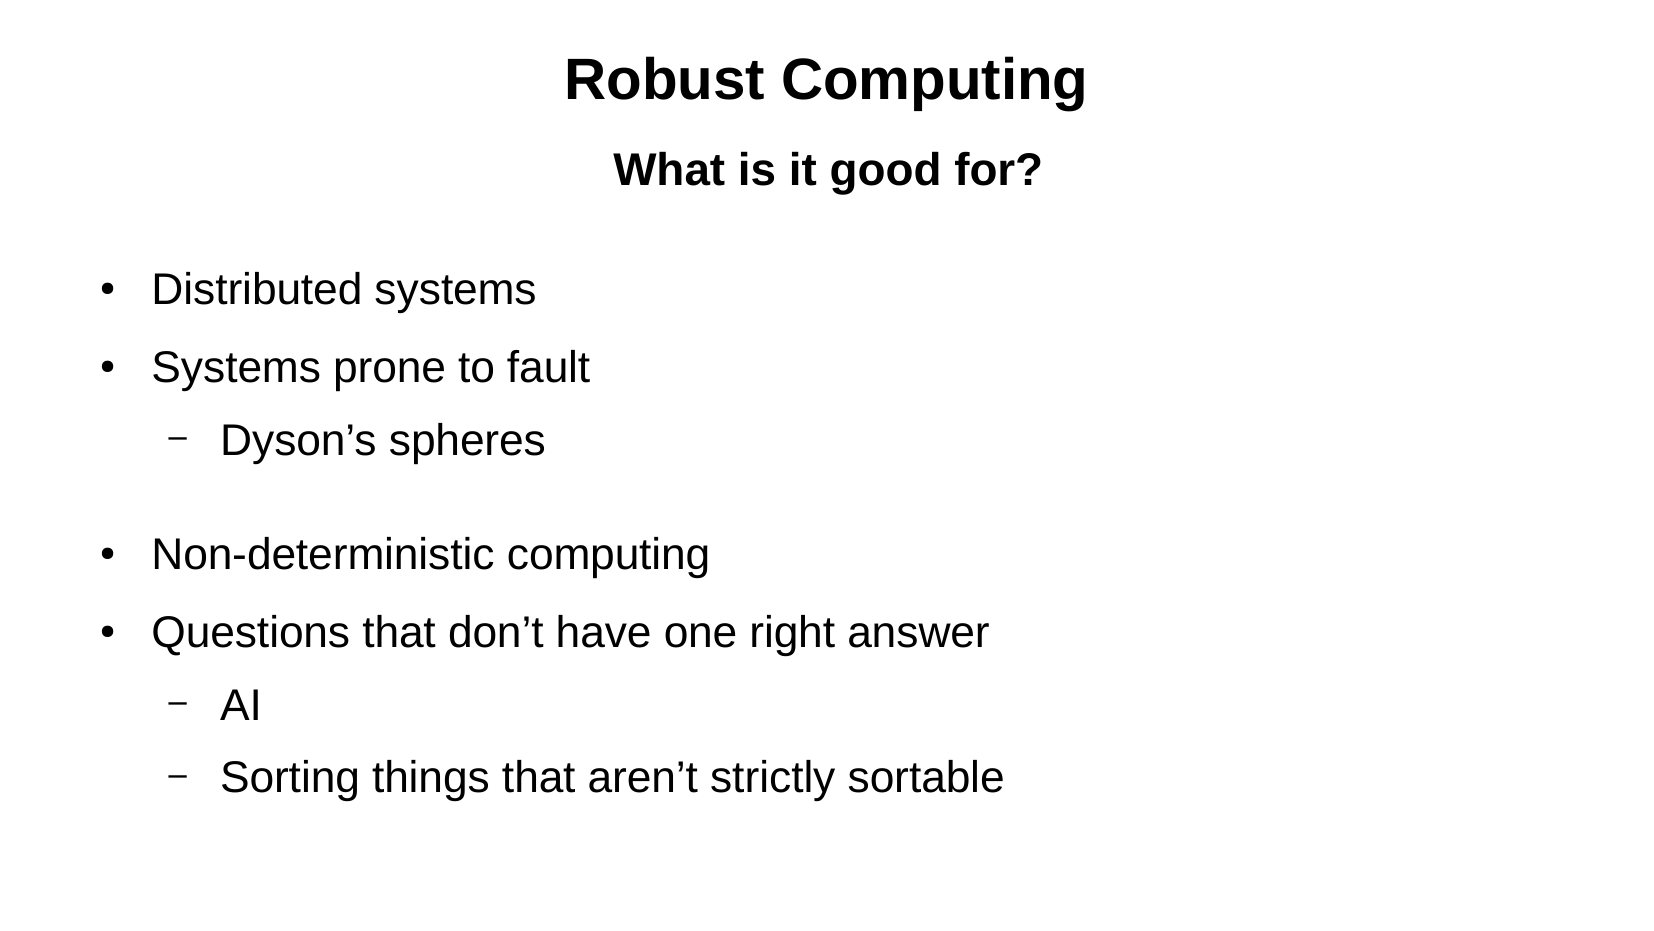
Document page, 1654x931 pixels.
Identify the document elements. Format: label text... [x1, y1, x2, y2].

list Distributed systems Systems prone to fault Dyson’s spheres Non-deterministic computing Questions that don’t have one right answer AI Sorting things that aren’t strictly sortable [82, 264, 1583, 805]
title Robust Computing [82, 1, 1571, 157]
text_box What is it good for? [247, 136, 1410, 254]
